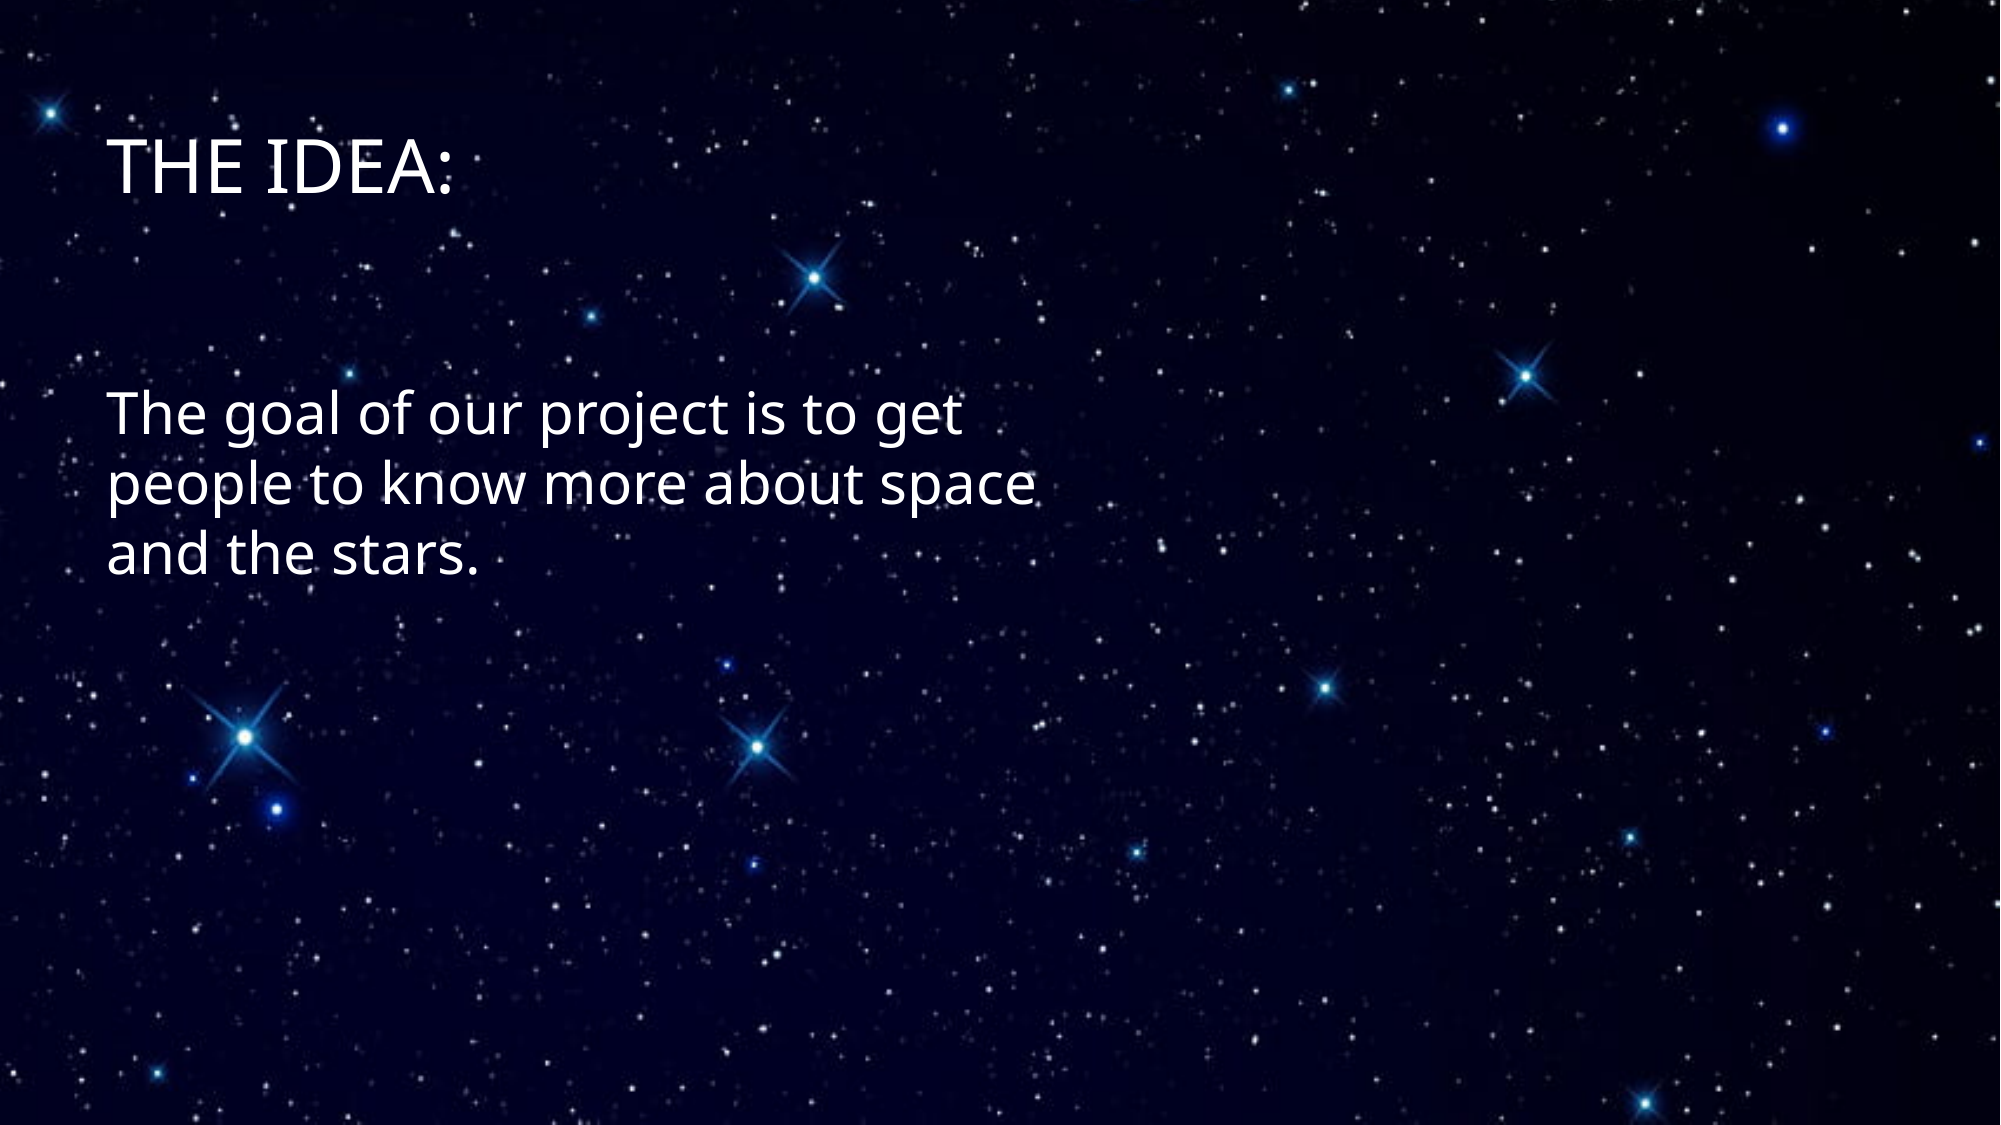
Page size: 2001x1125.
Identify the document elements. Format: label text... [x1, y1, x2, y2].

text_box THE IDEA: [91, 110, 584, 217]
picture [0, 0, 2000, 1125]
text_box The goal of our project is to get people to know more about space and the stars. [91, 368, 1104, 596]
